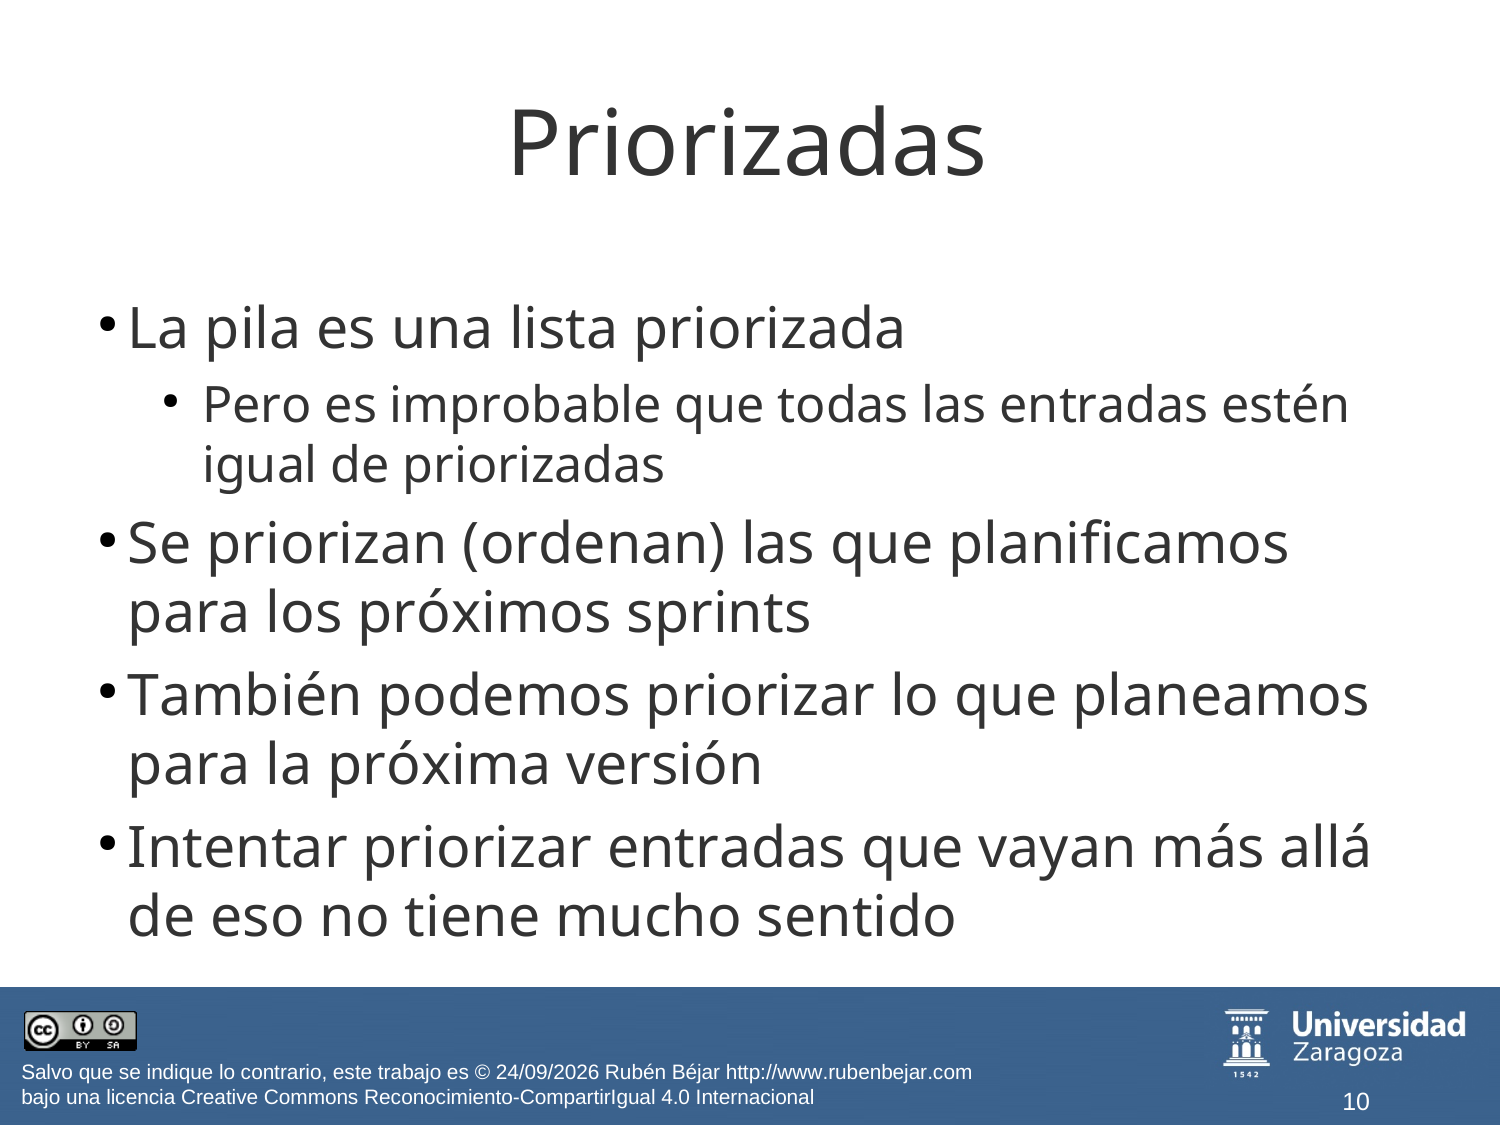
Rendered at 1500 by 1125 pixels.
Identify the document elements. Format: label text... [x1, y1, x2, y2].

list La pila es una lista priorizada Pero es improbable que todas las entradas estén igual de priorizadas Se priorizan (ordenan) las que planificamos para los próximos sprints También podemos priorizar lo que planeamos para la próxima versión Intentar priorizar entradas que vayan más allá de eso no tiene mucho sentido [82, 283, 1418, 957]
picture [0, 987, 1500, 1125]
title Priorizadas [74, 21, 1420, 257]
